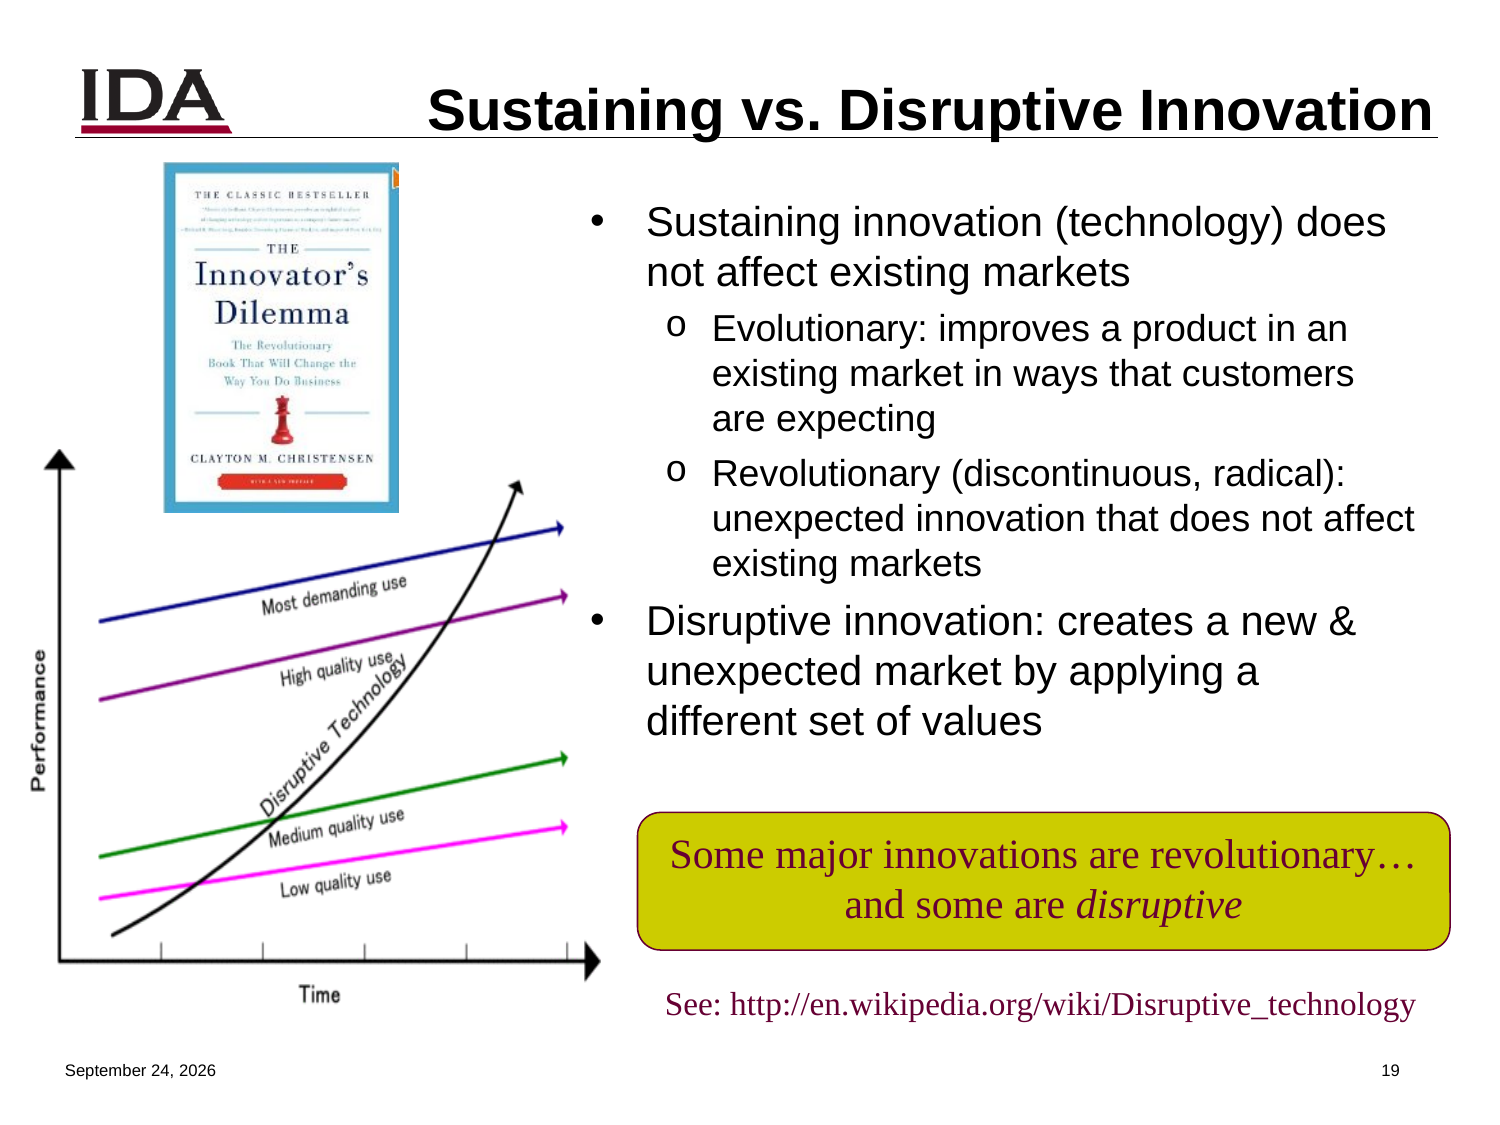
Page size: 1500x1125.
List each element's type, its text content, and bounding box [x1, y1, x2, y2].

text_box See: http://en.wikipedia.org/wiki/Disruptive_technology [649, 974, 1480, 1031]
text_box November 9, 2011 [49, 1012, 363, 1088]
picture [24, 162, 574, 1011]
picture [77, 65, 233, 138]
text_box Some major innovations are revolutionary… and some are disruptive [637, 812, 1451, 951]
text_box <number> [1102, 1031, 1415, 1088]
title Sustaining vs. Disruptive Innovation [350, 24, 1450, 150]
list Sustaining innovation (technology) does not affect existing markets Evolutionary: improves a product in an existing market in ways that customers are expecting Revolutionary (discontinuous, radical): unexpected innovation that does not affect existing markets Disruptive innovation: creates a new & unexpected market by applying a different set of values [574, 187, 1434, 1013]
